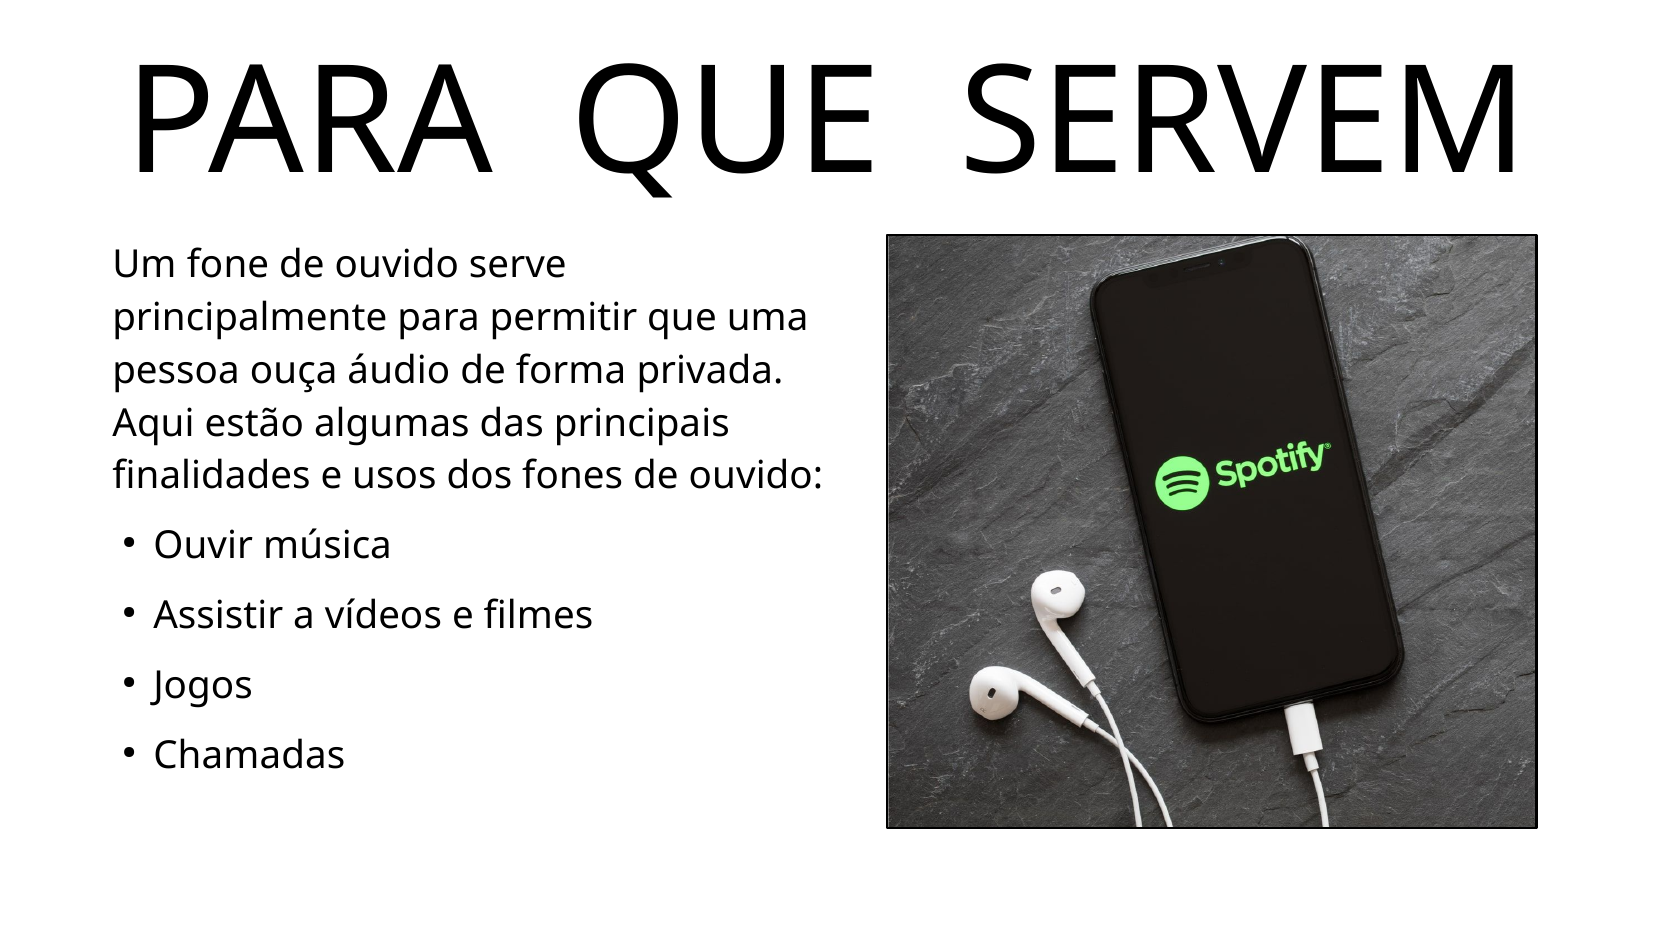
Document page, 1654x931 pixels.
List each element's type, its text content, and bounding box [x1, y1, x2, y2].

list Um fone de ouvido serve principalmente para permitir que uma pessoa ouça áudio de forma privada. Aqui estão algumas das principais finalidades e usos dos fones de ouvido: Ouvir música Assistir a vídeos e filmes Jogos Chamadas [112, 236, 827, 827]
title PARA QUE SERVEM [82, 37, 1571, 193]
picture [888, 236, 1536, 827]
